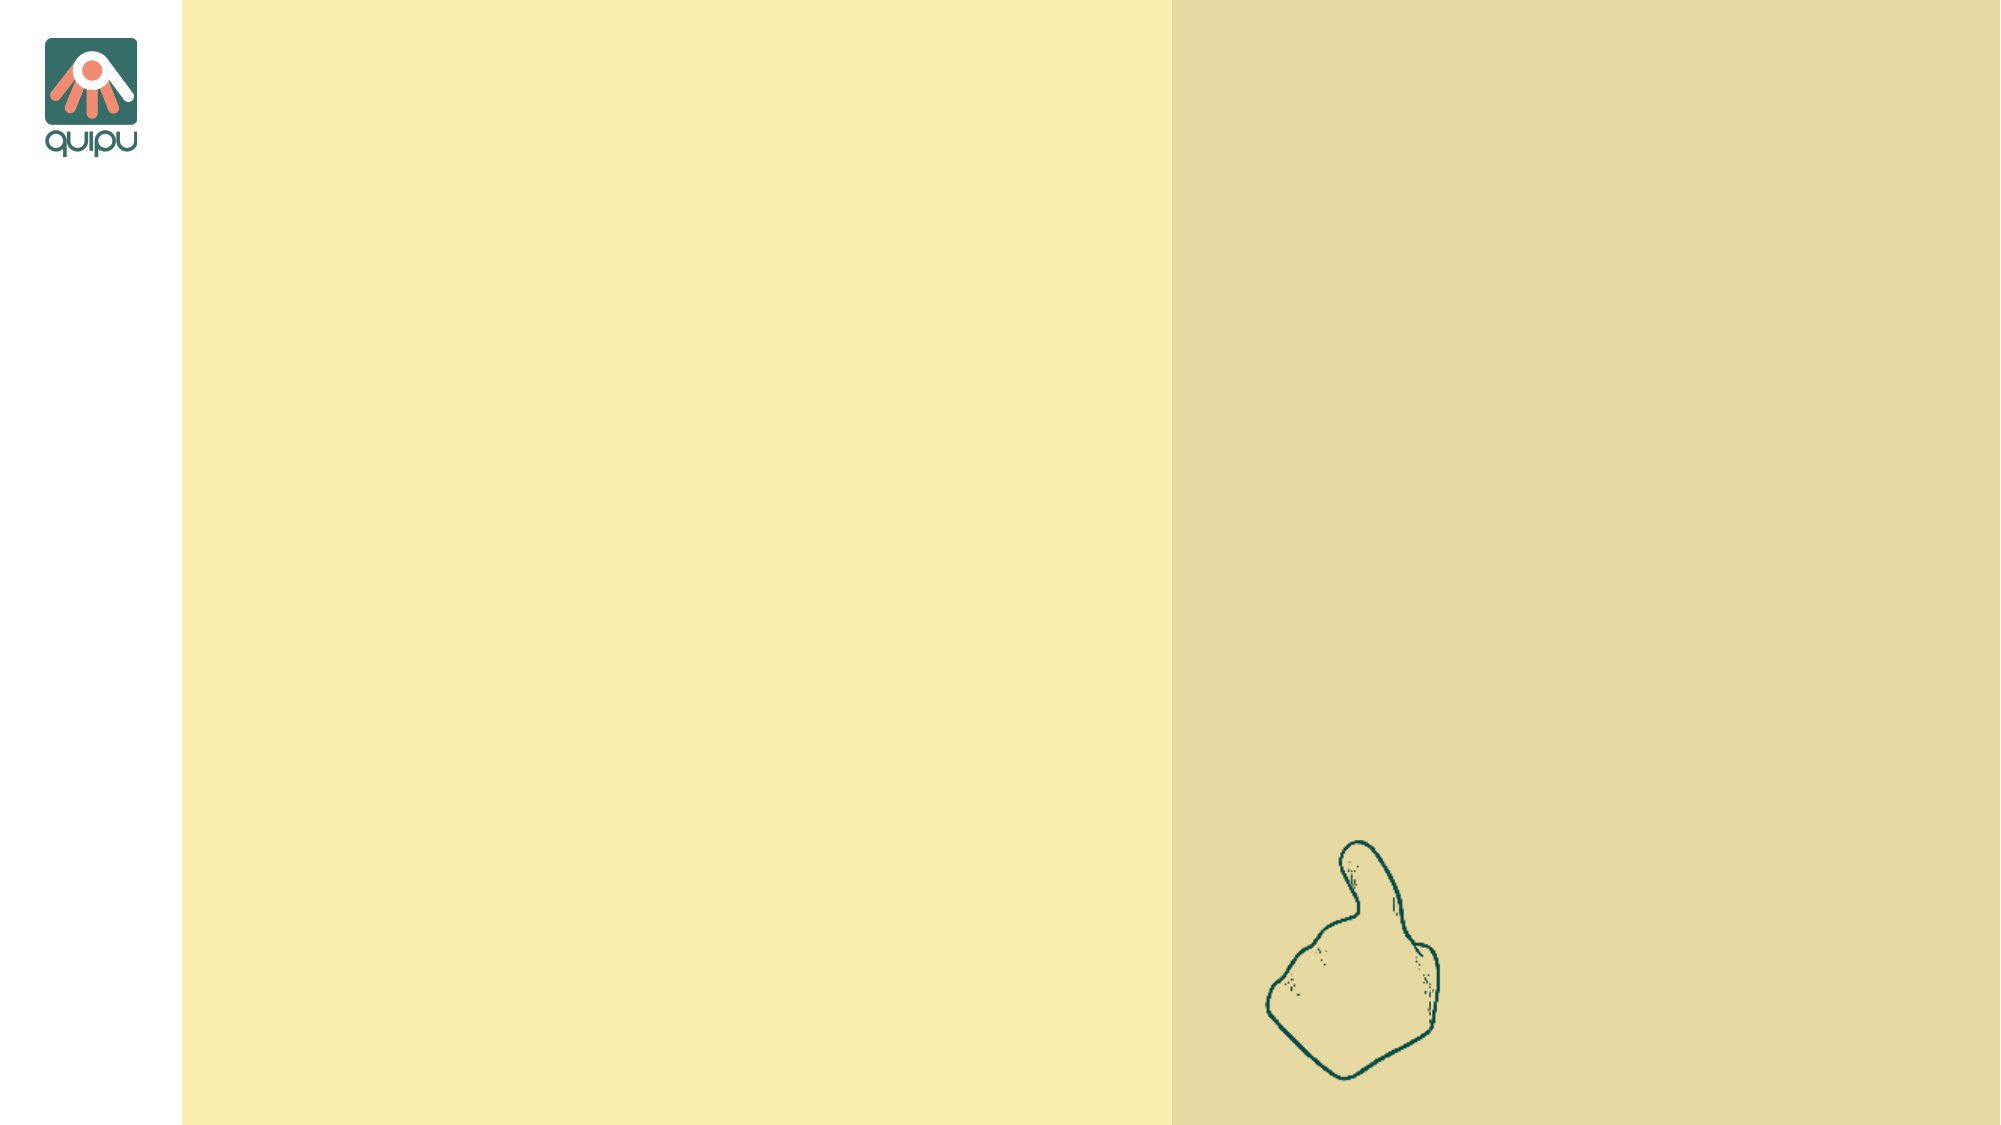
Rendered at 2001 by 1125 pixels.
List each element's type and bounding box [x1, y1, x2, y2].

picture [45, 38, 137, 157]
picture [1240, 815, 1473, 1104]
text_box [0, 0, 183, 1125]
text_box [1172, 0, 2000, 1125]
